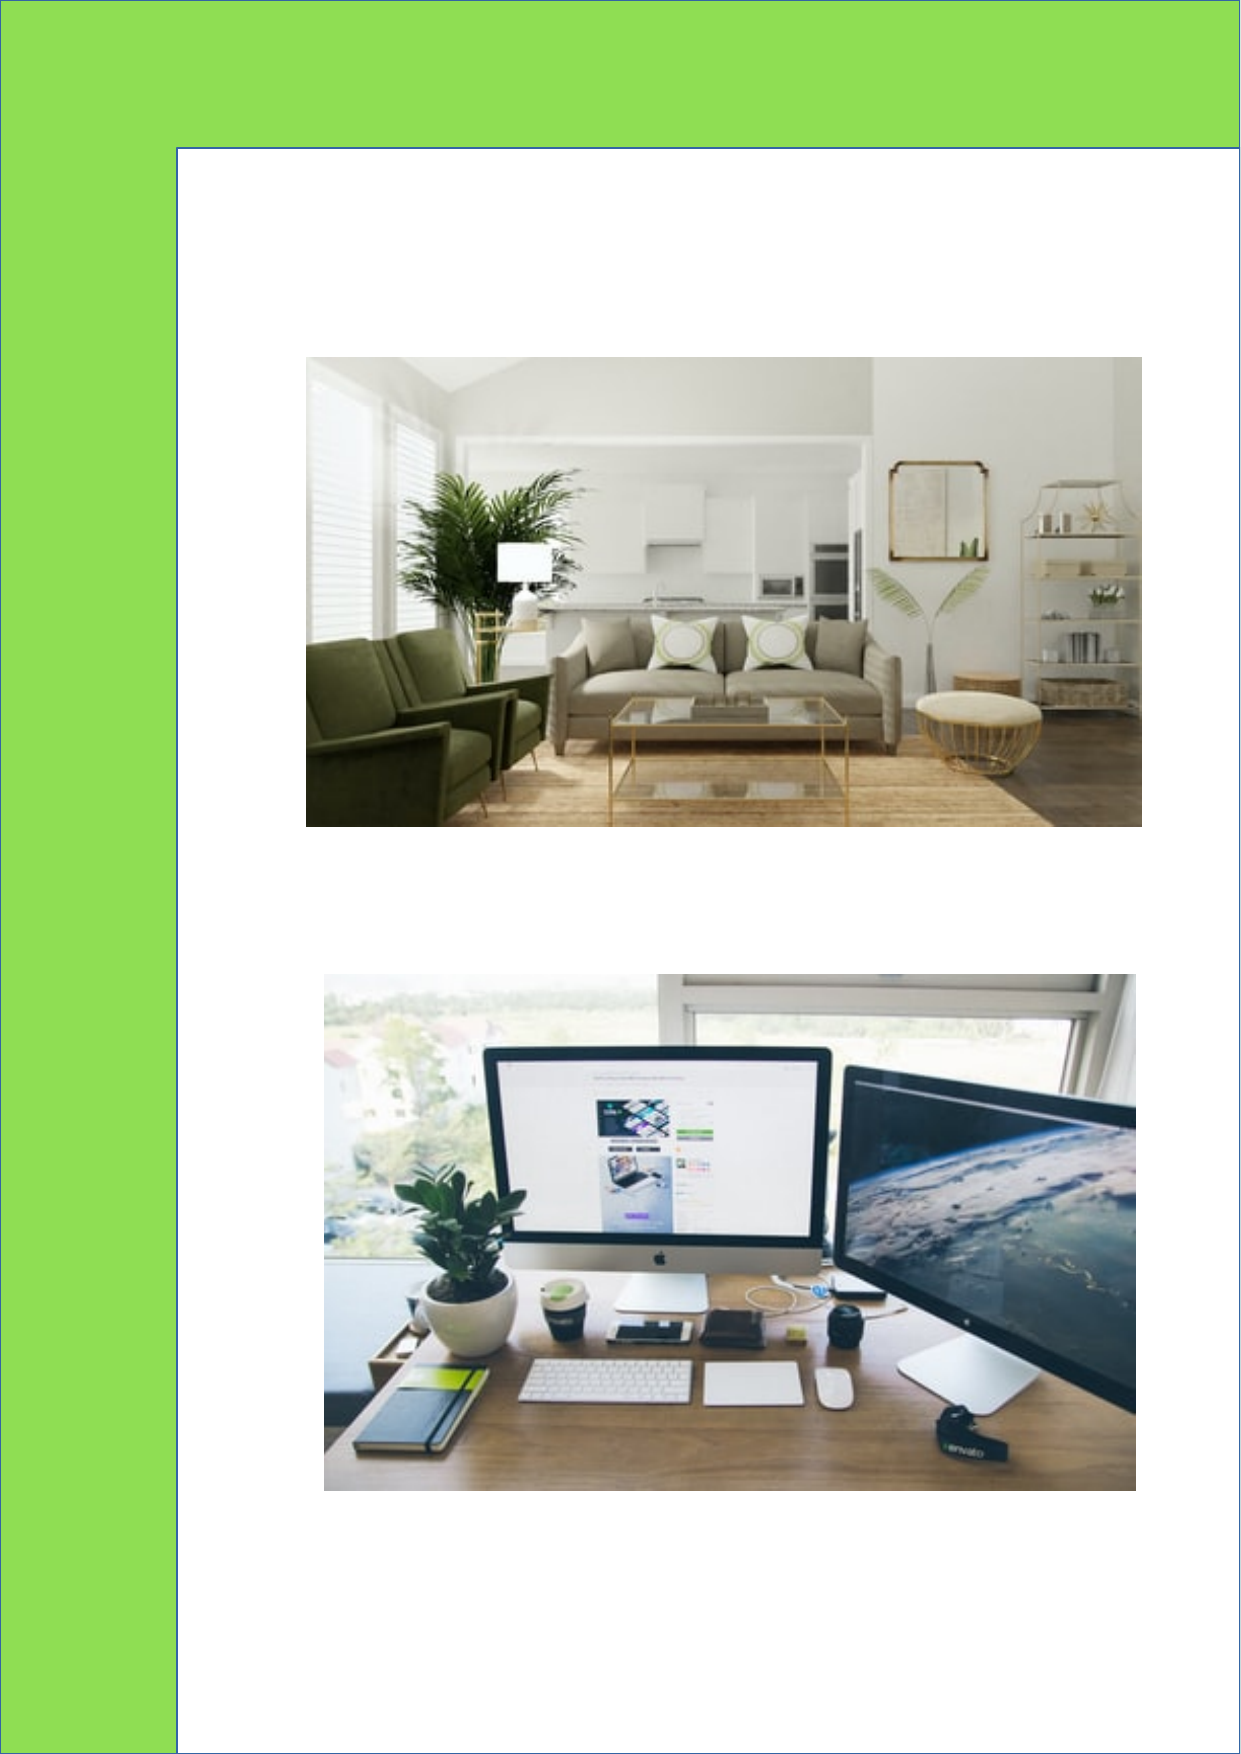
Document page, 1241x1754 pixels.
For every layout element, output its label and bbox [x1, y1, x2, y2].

text_box [0, 0, 1241, 1754]
picture [324, 974, 1136, 1491]
picture [306, 357, 1142, 827]
